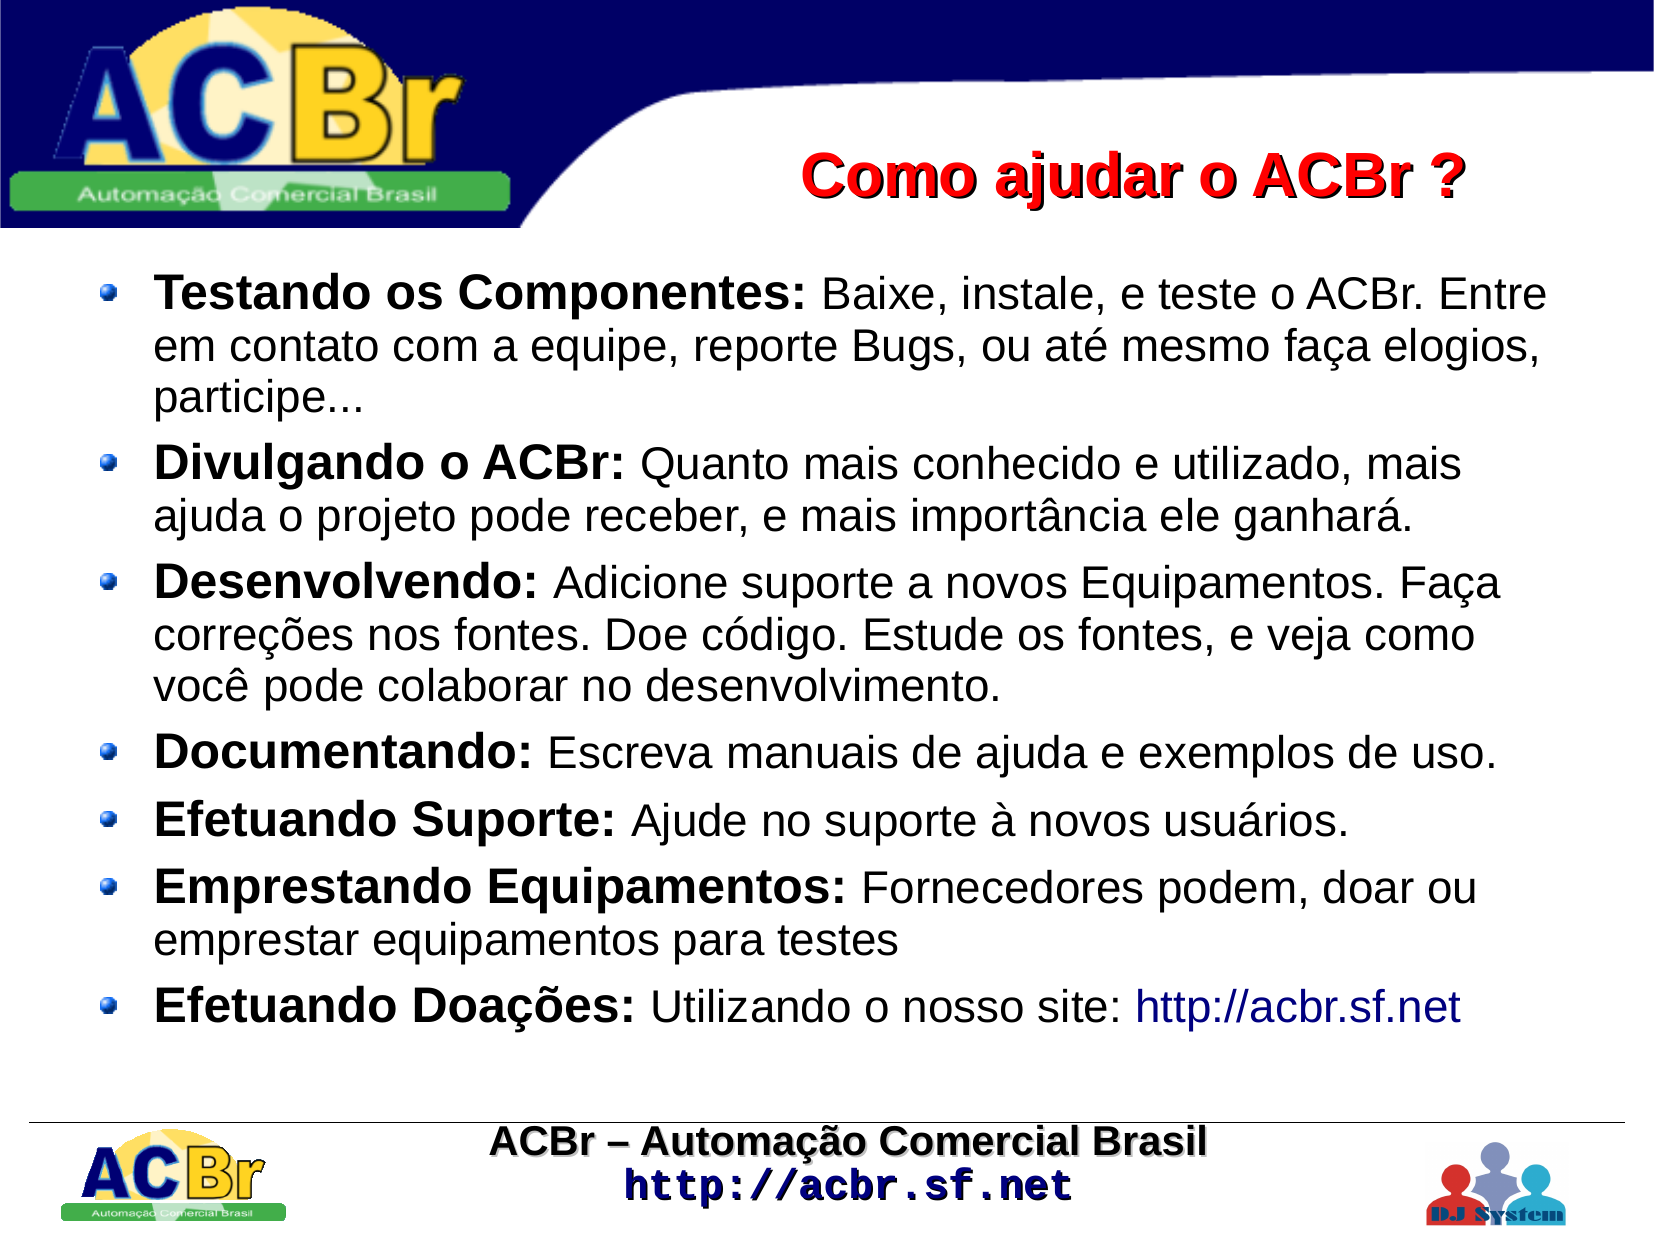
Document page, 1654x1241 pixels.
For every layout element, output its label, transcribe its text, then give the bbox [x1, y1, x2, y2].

picture [0, 0, 1654, 228]
title Como ajudar o ACBr ? [653, 90, 1615, 259]
picture [59, 1127, 287, 1224]
list Testando os Componentes: Baixe, instale, e teste o ACBr. Entre em contato com a equipe, reporte Bugs, ou até mesmo faça elogios, participe... Divulgando o ACBr: Quanto mais conhecido e utilizado, mais ajuda o projeto pode receber, e mais importância ele ganhará. Desenvolvendo: Adicione suporte a novos Equipamentos. Faça correções nos fontes. Doe código. Estude os fontes, e veja como você pode colaborar no desenvolvimento. Documentando: Escreva manuais de ajuda e exemplos de uso. Efetuando Suporte: Ajude no suporte à novos usuários. Emprestando Equipamentos: Fornecedores podem, doar ou emprestar equipamentos para testes Efetuando Doações: Utilizando o nosso site: http://acbr.sf.net [82, 264, 1571, 1079]
picture [1425, 1142, 1569, 1227]
